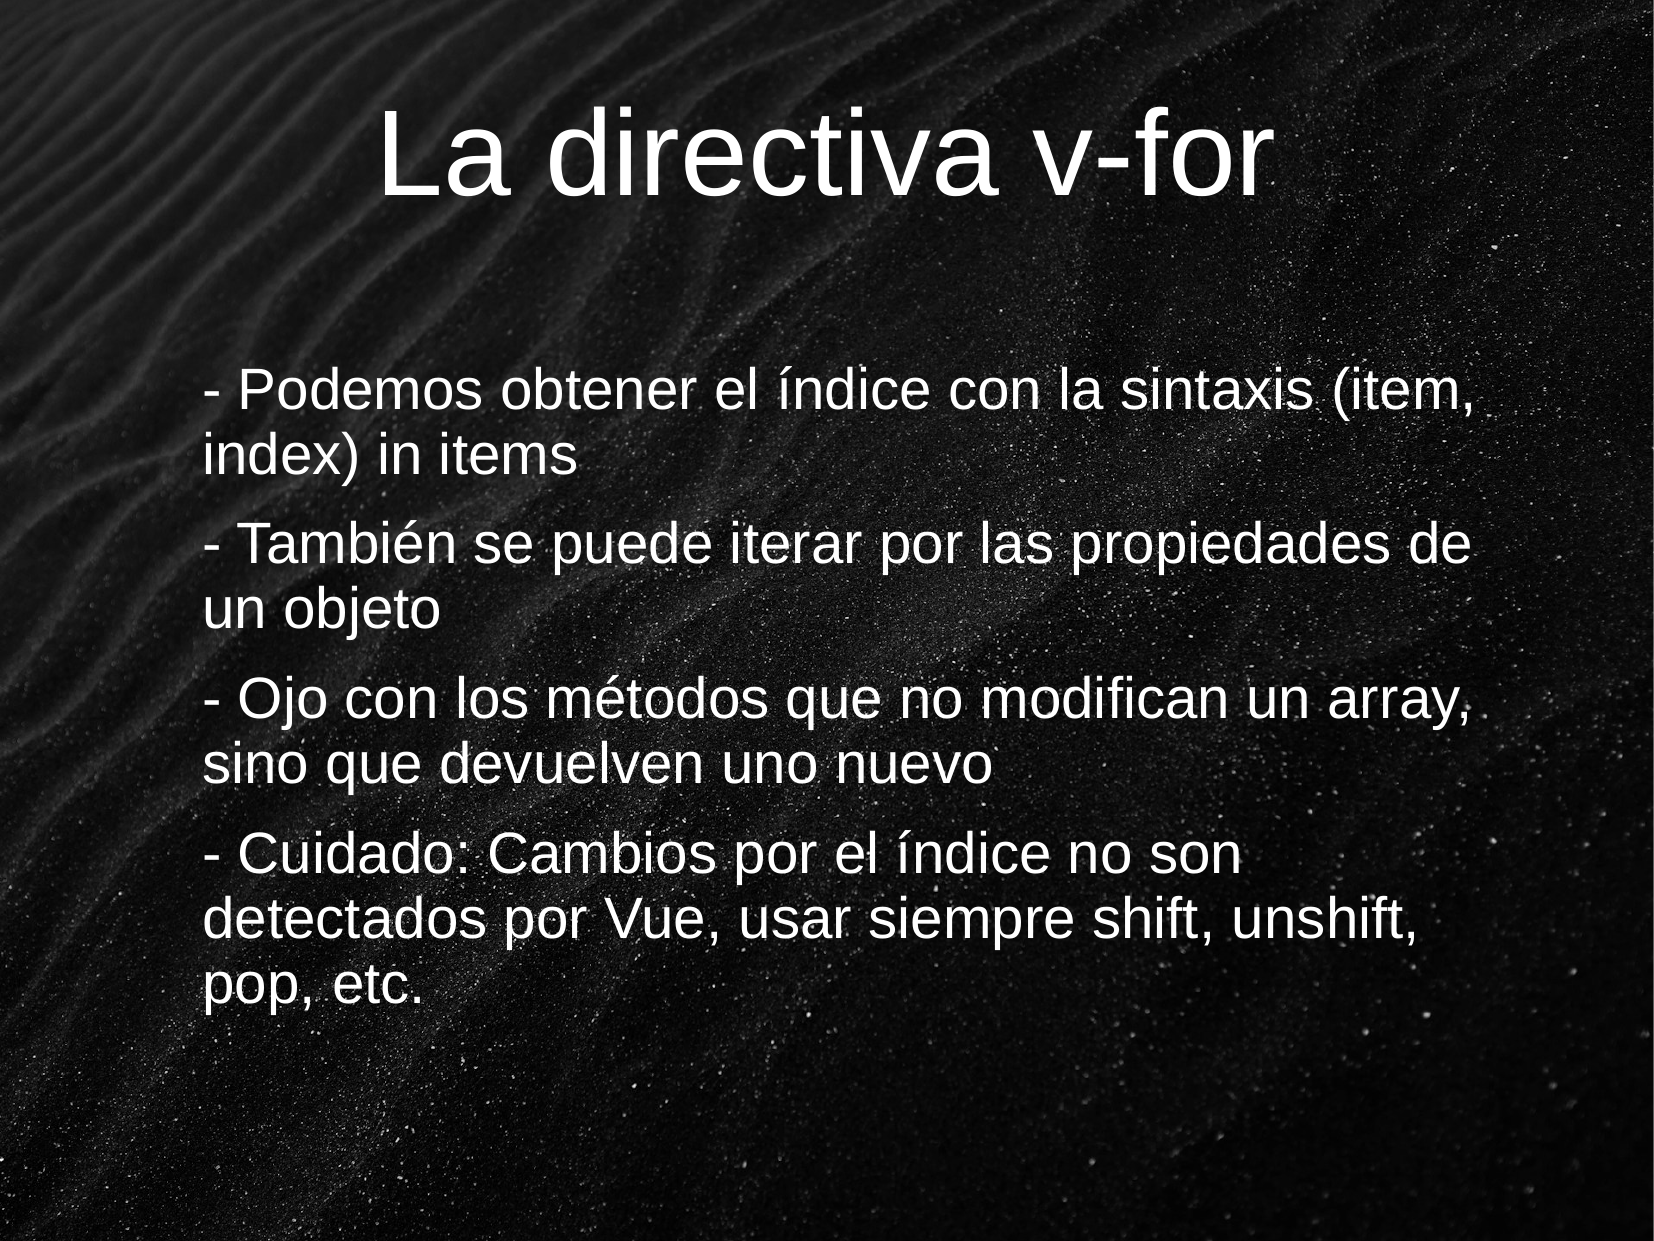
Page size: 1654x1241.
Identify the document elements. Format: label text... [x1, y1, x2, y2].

text_box - Podemos obtener el índice con la sintaxis (item, index) in items - También se puede iterar por las propiedades de un objeto - Ojo con los métodos que no modifican un array, sino que devuelven uno nuevo - Cuidado: Cambios por el índice no son detectados por Vue, usar siempre shift, unshift, pop, etc. [187, 348, 1501, 1114]
picture [0, 0, 1654, 1241]
title La directiva v-for [82, 49, 1571, 257]
